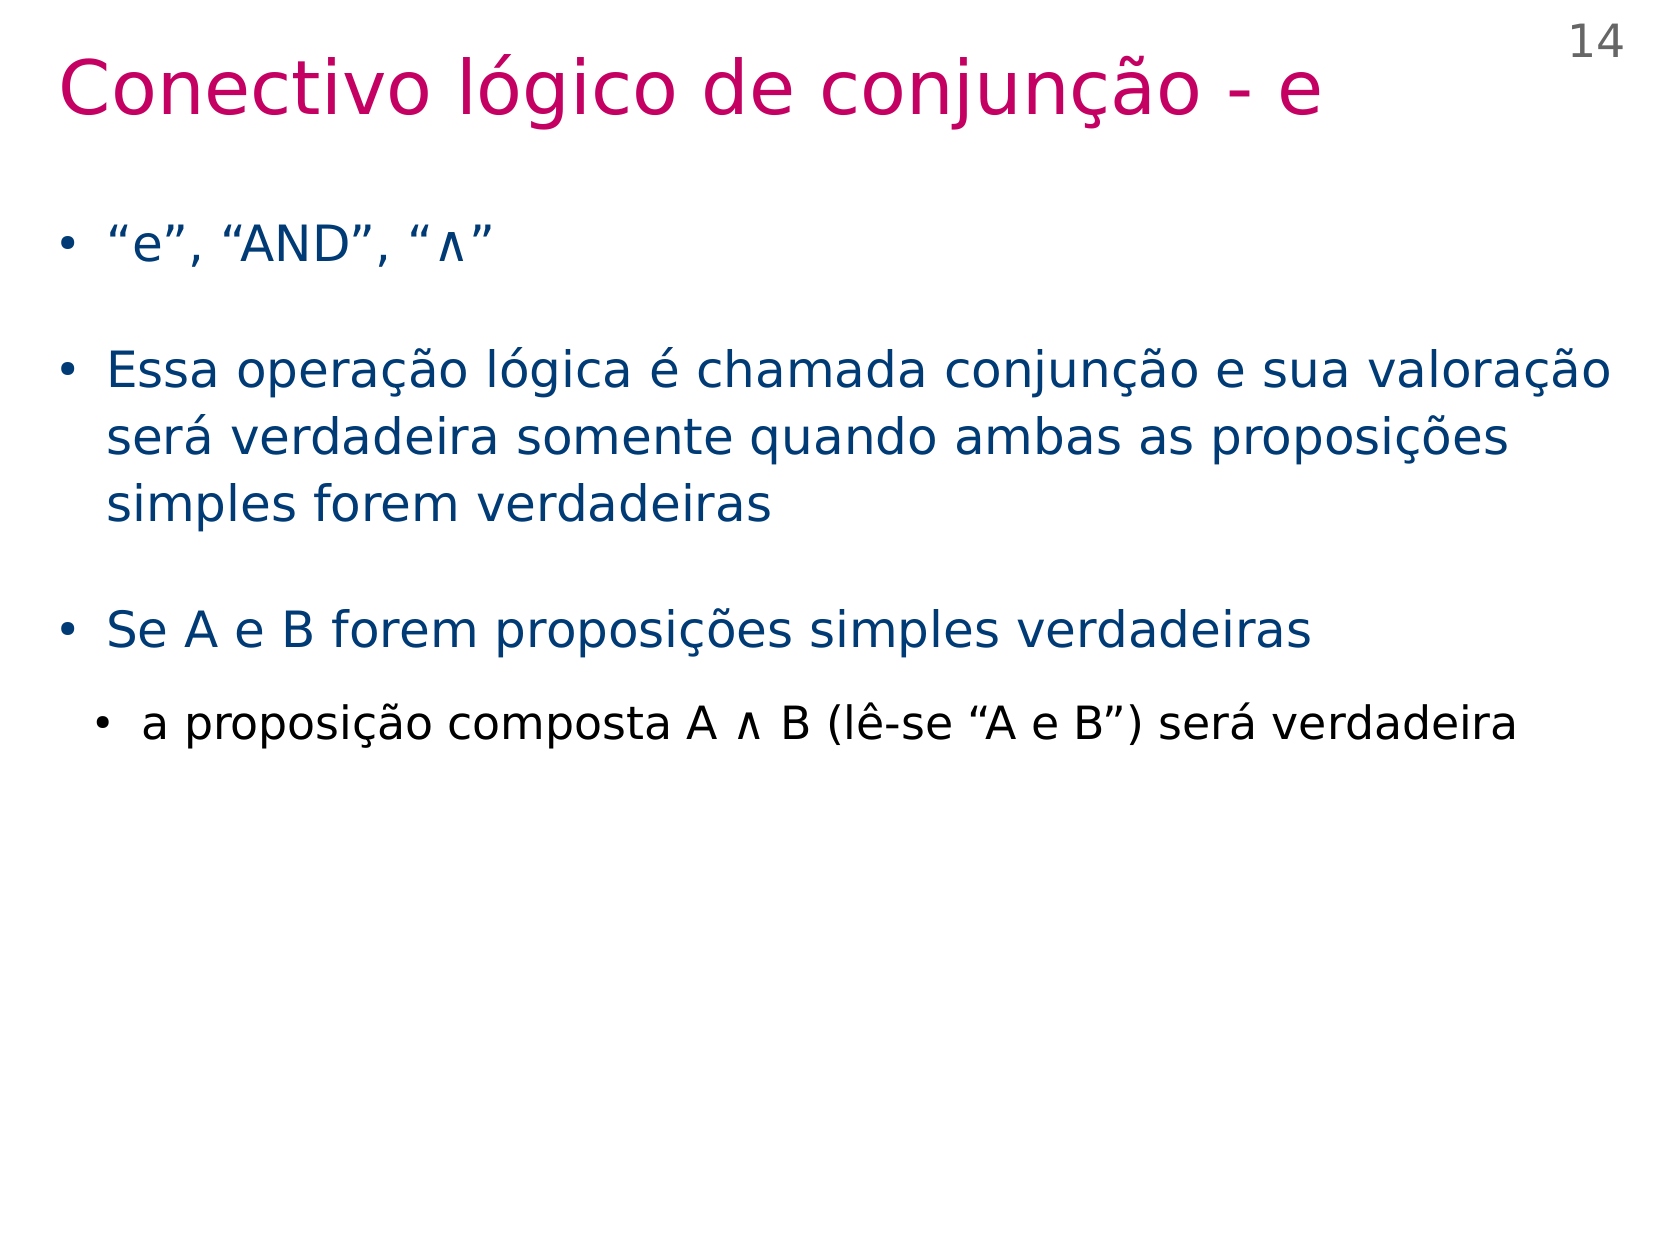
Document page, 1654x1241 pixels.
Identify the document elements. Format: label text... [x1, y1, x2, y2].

list “e”, “AND”, “∧” Essa operação lógica é chamada conjunção e sua valoração será verdadeira somente quando ambas as proposições simples forem verdadeiras Se A e B forem proposições simples verdadeiras a proposição composta A ∧ B (lê-se “A e B”) será verdadeira [59, 206, 1625, 1211]
title Conectivo lógico de conjunção - e [59, 29, 1625, 148]
